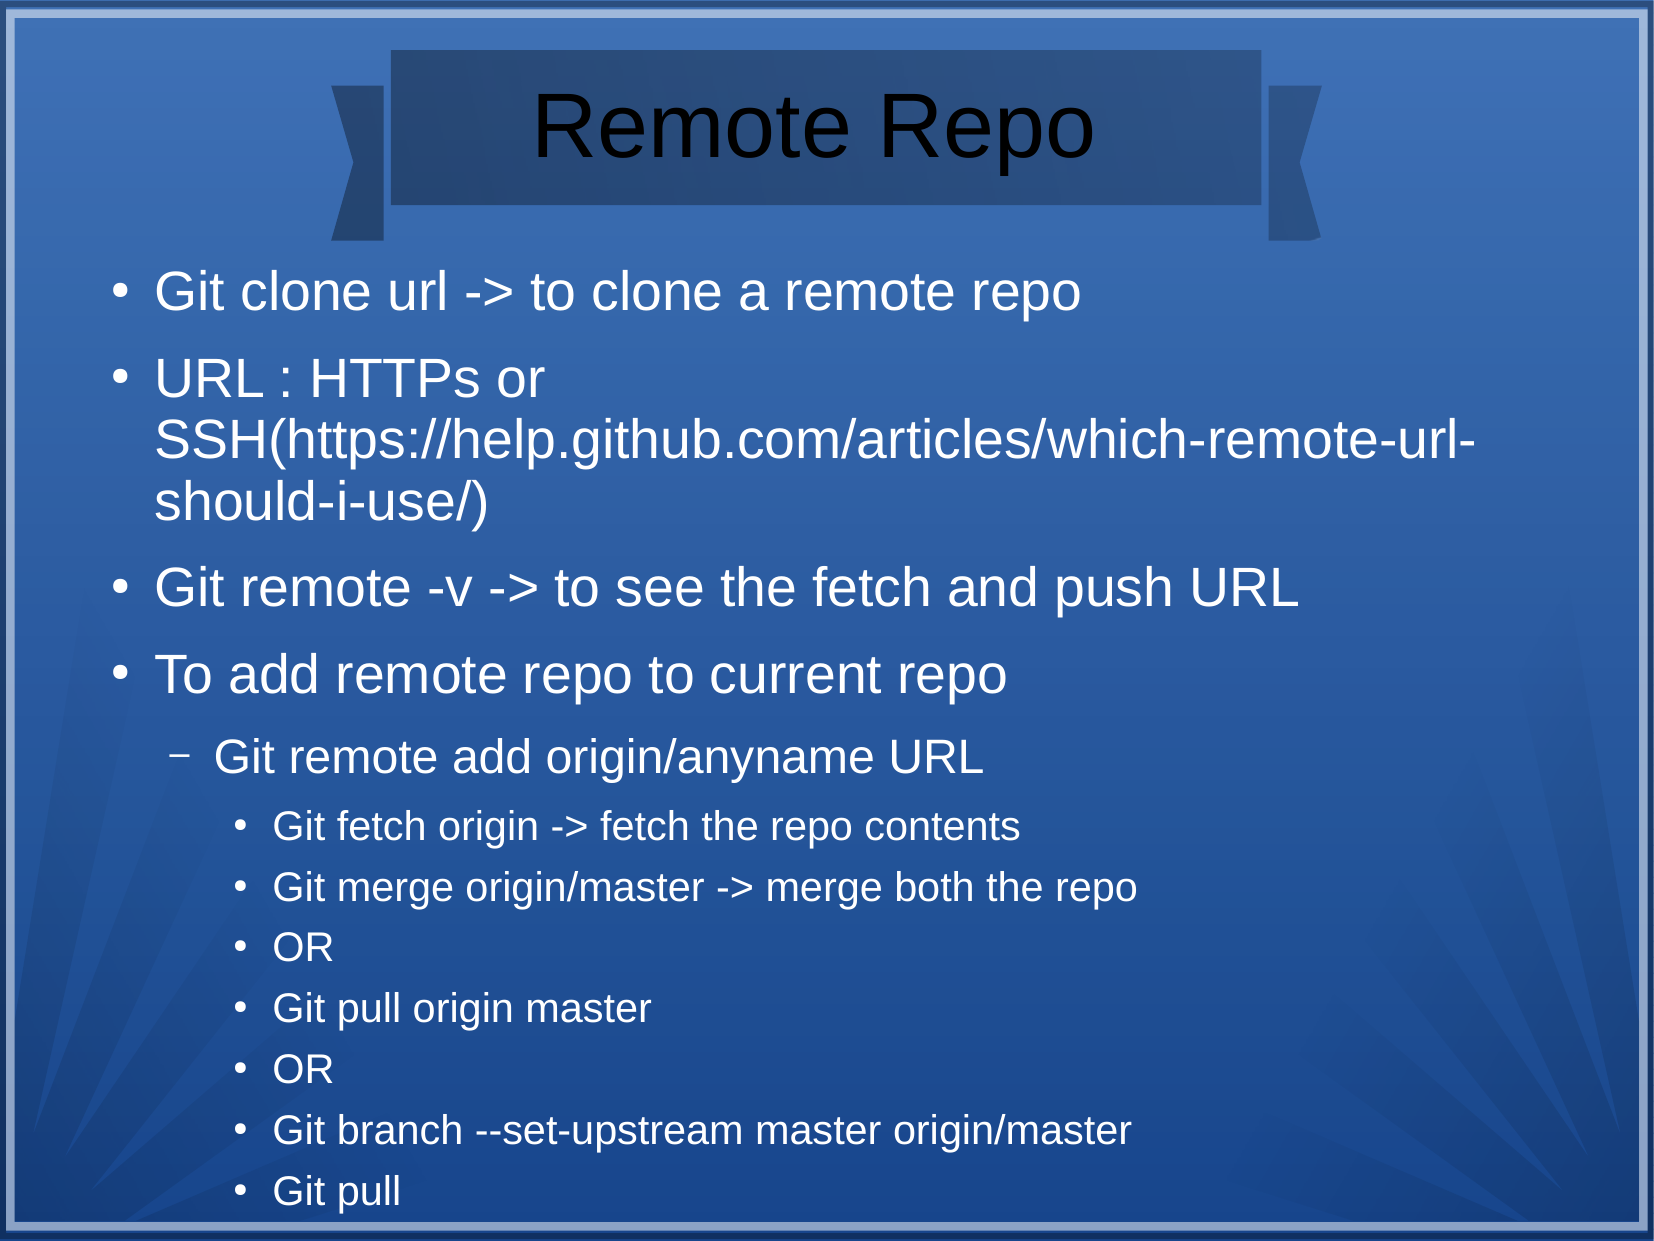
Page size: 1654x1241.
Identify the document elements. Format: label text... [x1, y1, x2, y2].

list Git clone url -> to clone a remote repo URL : HTTPs or SSH(https://help.github.com/articles/which-remote-url-should-i-use/) Git remote -v -> to see the fetch and push URL To add remote repo to current repo Git remote add origin/anyname URL Git fetch origin -> fetch the repo contents Git merge origin/master -> merge both the repo OR Git pull origin master OR Git branch --set-upstream master origin/master Git pull [95, 260, 1585, 1220]
title Remote Repo [389, 47, 1264, 205]
